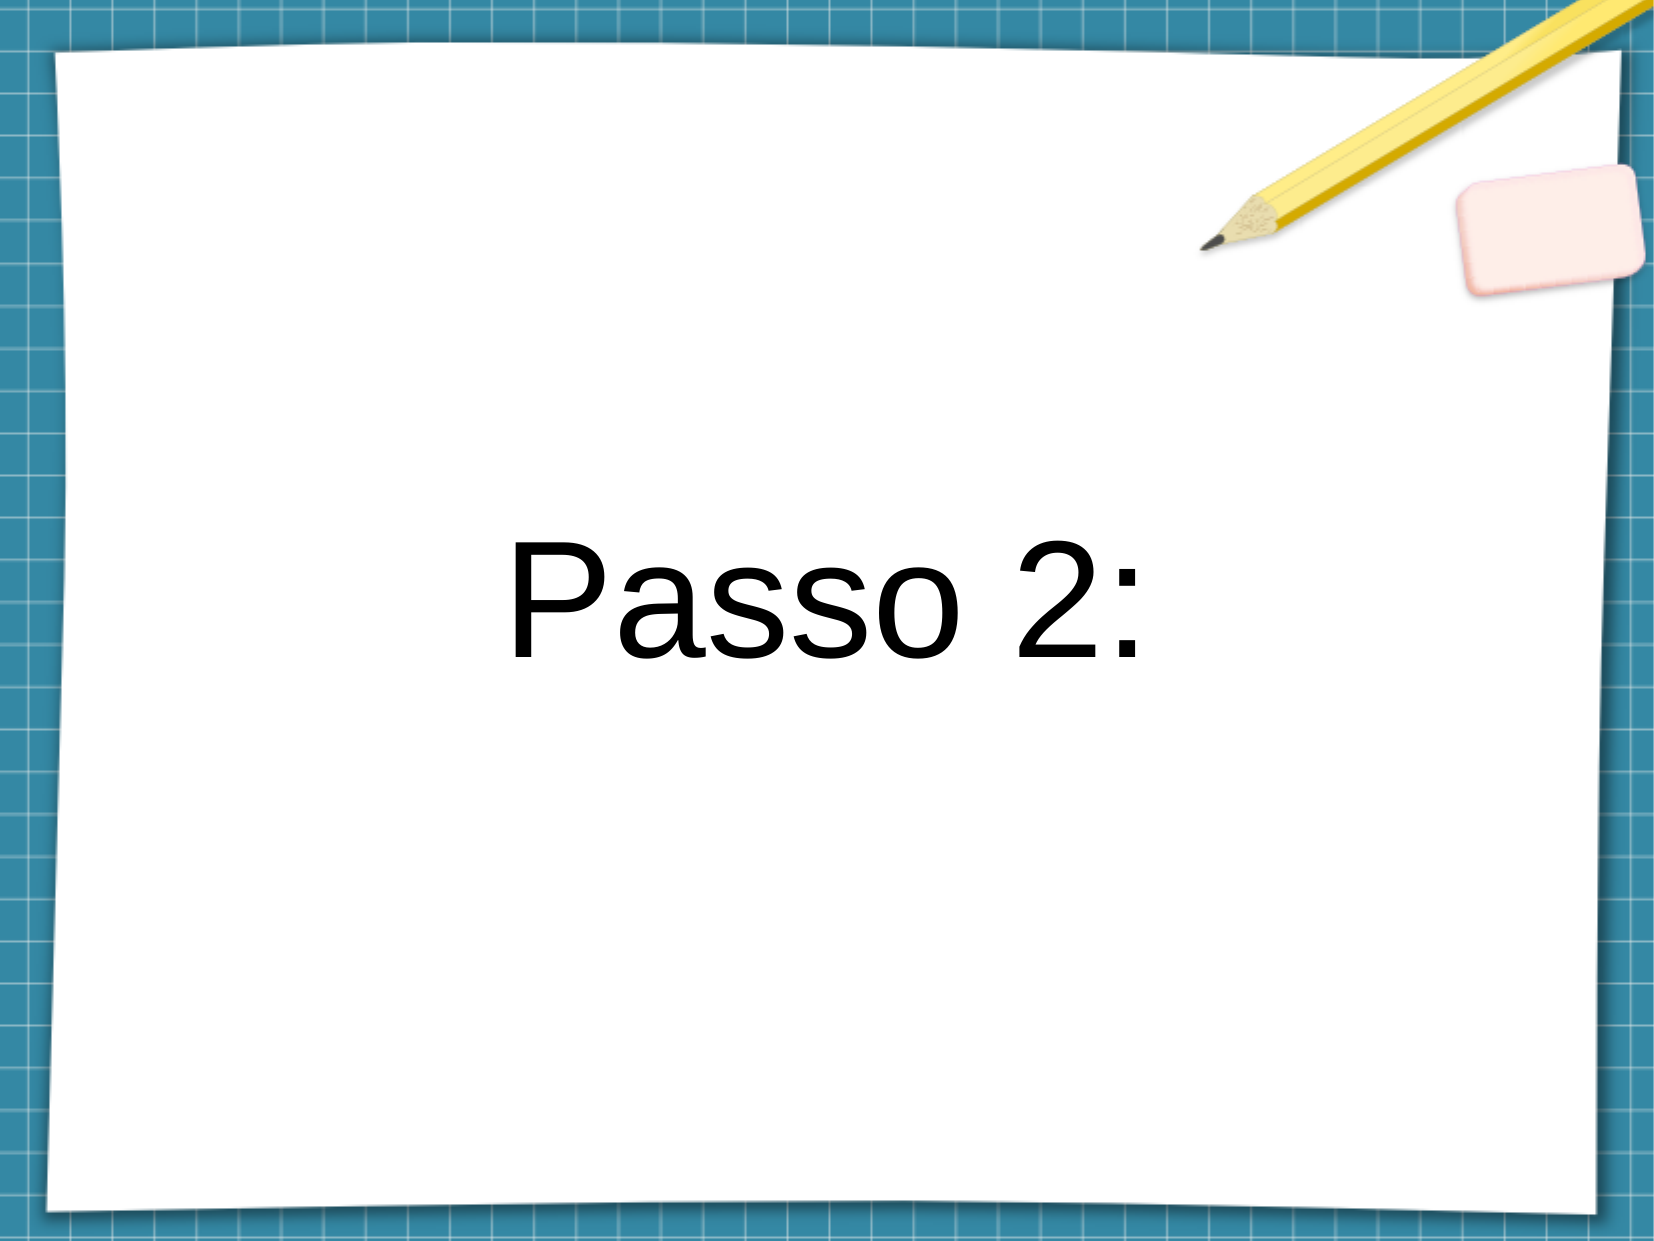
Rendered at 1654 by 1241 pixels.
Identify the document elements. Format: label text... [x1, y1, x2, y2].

picture [0, 0, 1654, 1241]
title Passo 2: [82, 496, 1571, 704]
